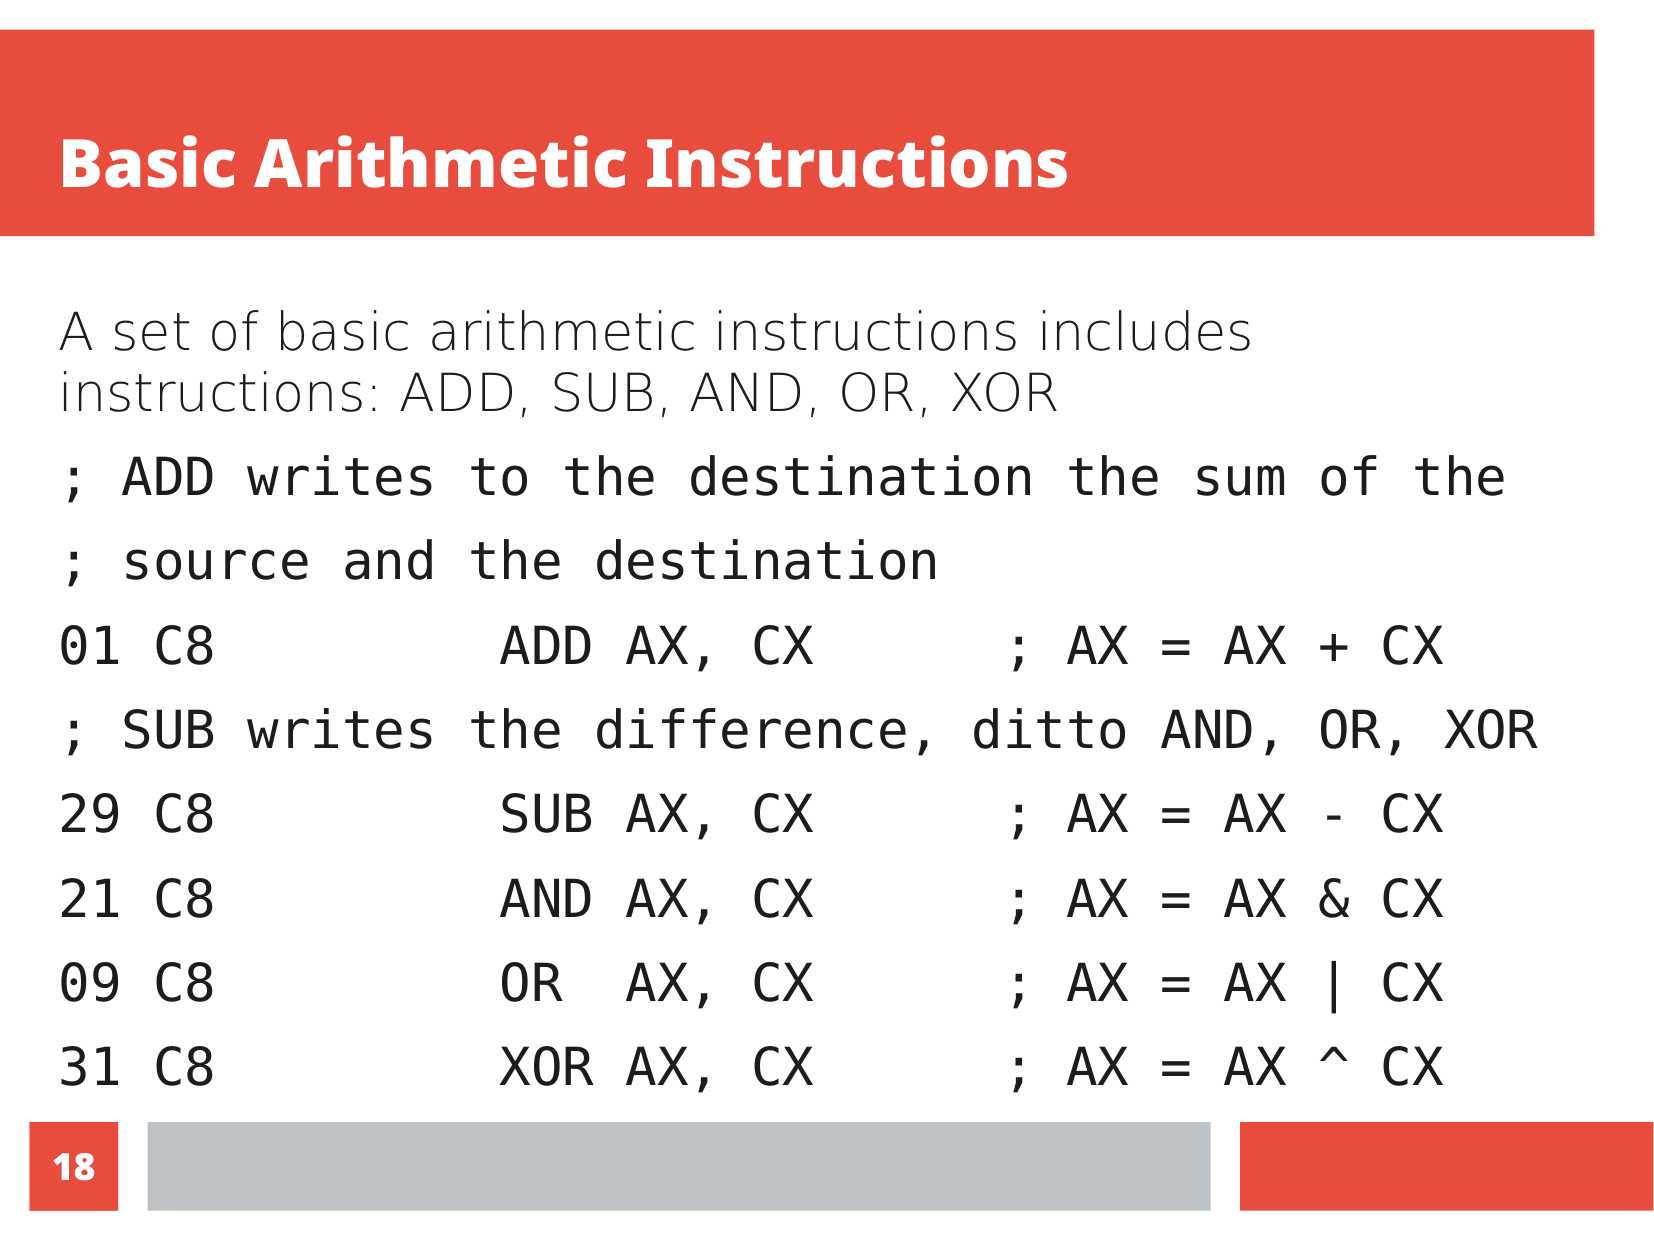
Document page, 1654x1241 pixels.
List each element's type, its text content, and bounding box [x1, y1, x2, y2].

title Basic Arithmetic Instructions [59, 59, 1595, 207]
list A set of basic arithmetic instructions includes instructions: ADD, SUB, AND, OR, XOR ; ADD writes to the destination the sum of the ; source and the destination 01 C8 ADD AX, CX ; AX = AX + CX ; SUB writes the difference, ditto AND, OR, XOR 29 C8 SUB AX, CX ; AX = AX - CX 21 C8 AND AX, CX ; AX = AX & CX 09 C8 OR AX, CX ; AX = AX | CX 31 C8 XOR AX, CX ; AX = AX ^ CX [59, 301, 1565, 1158]
